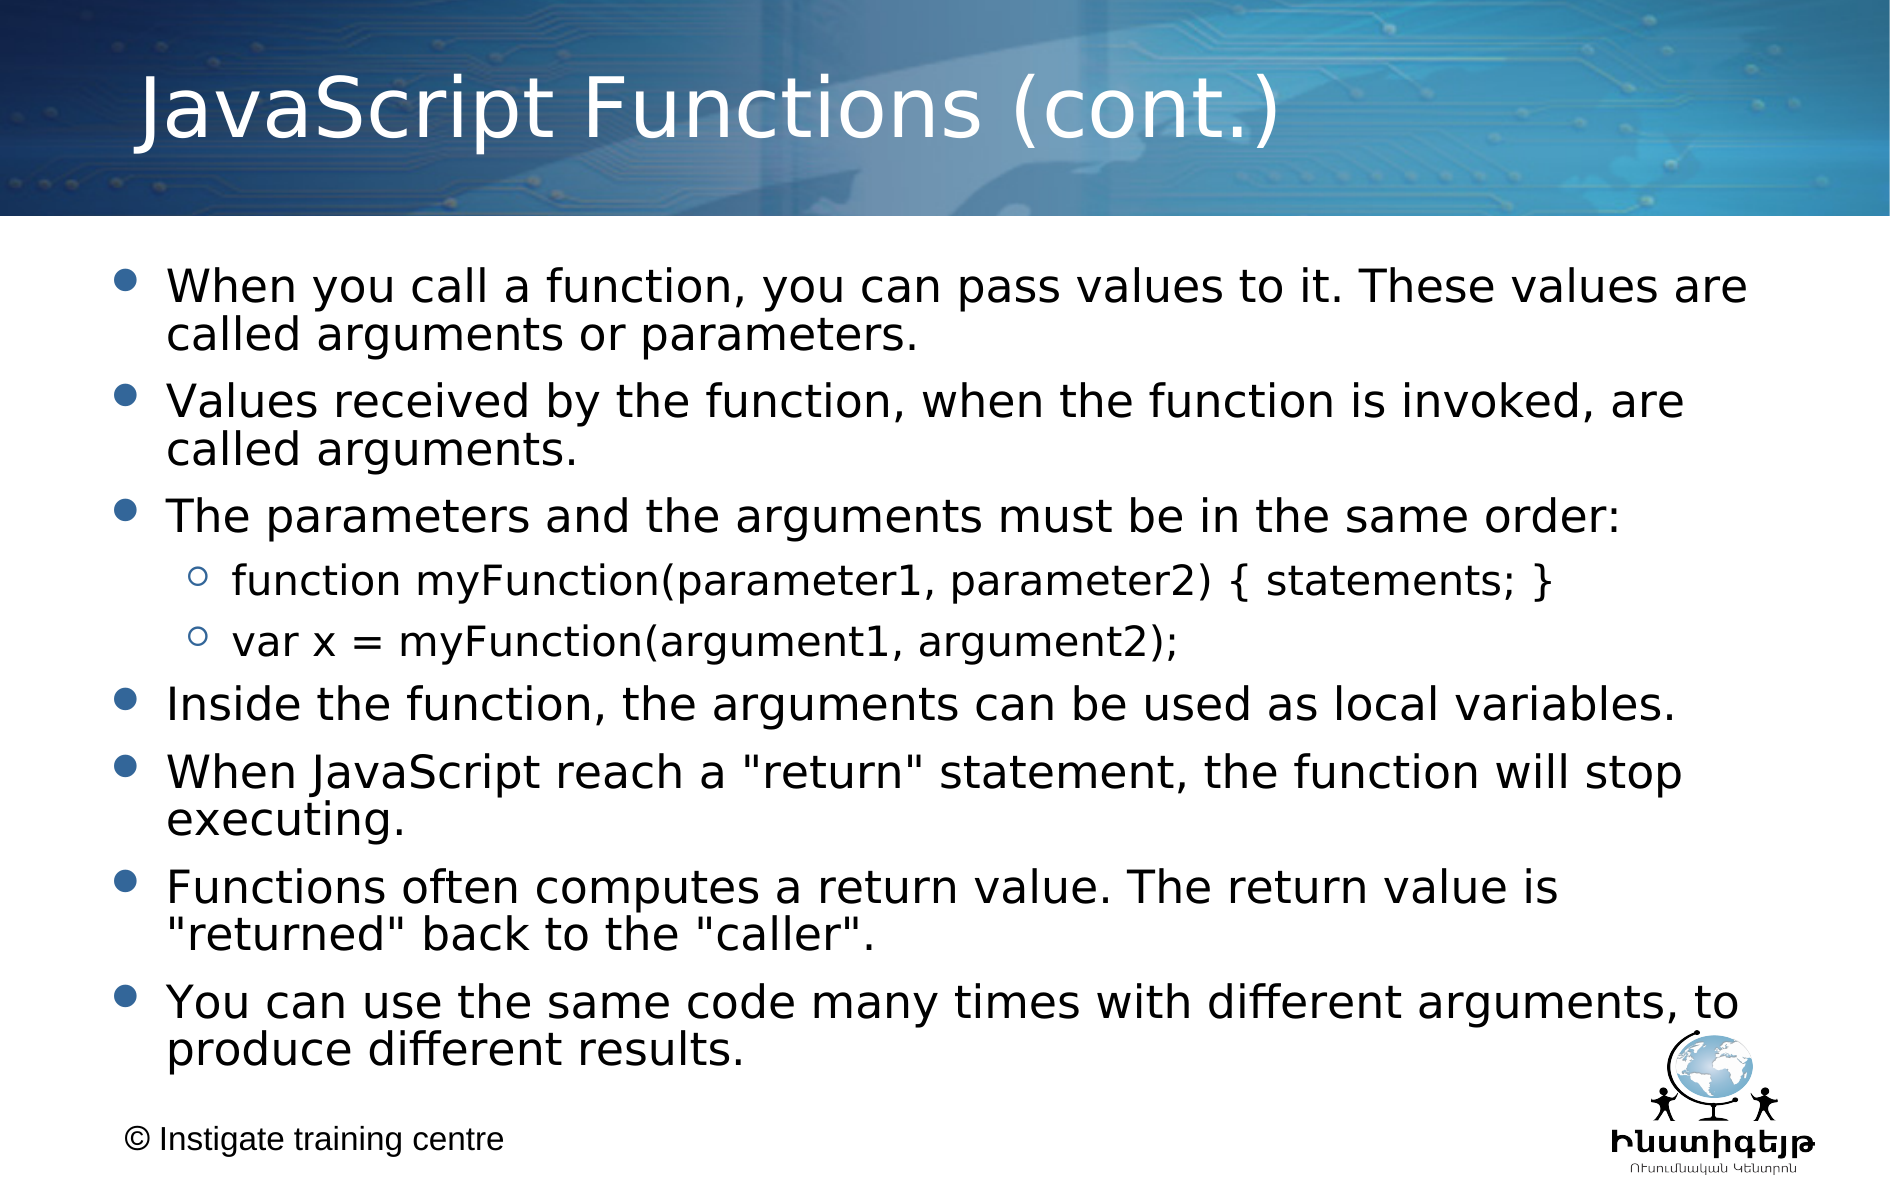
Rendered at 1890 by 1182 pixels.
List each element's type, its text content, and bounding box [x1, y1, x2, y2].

list When you call a function, you can pass values to it. These values are called arguments or parameters. Values received by the function, when the function is invoked, are called arguments. The parameters and the arguments must be in the same order: function myFunction(parameter1, parameter2) { statements; } var x = myFunction(argument1, argument2); Inside the function, the arguments can be used as local variables. When JavaScript reach a "return" statement, the function will stop executing. Functions often computes a return value. The return value is "returned" back to the "caller". You can use the same code many times with different arguments, to produce different results. [110, 264, 1801, 291]
text_box JavaScript Functions (cont.) [138, 82, 1801, 88]
picture [1612, 1030, 1815, 1175]
picture [0, 0, 1890, 216]
